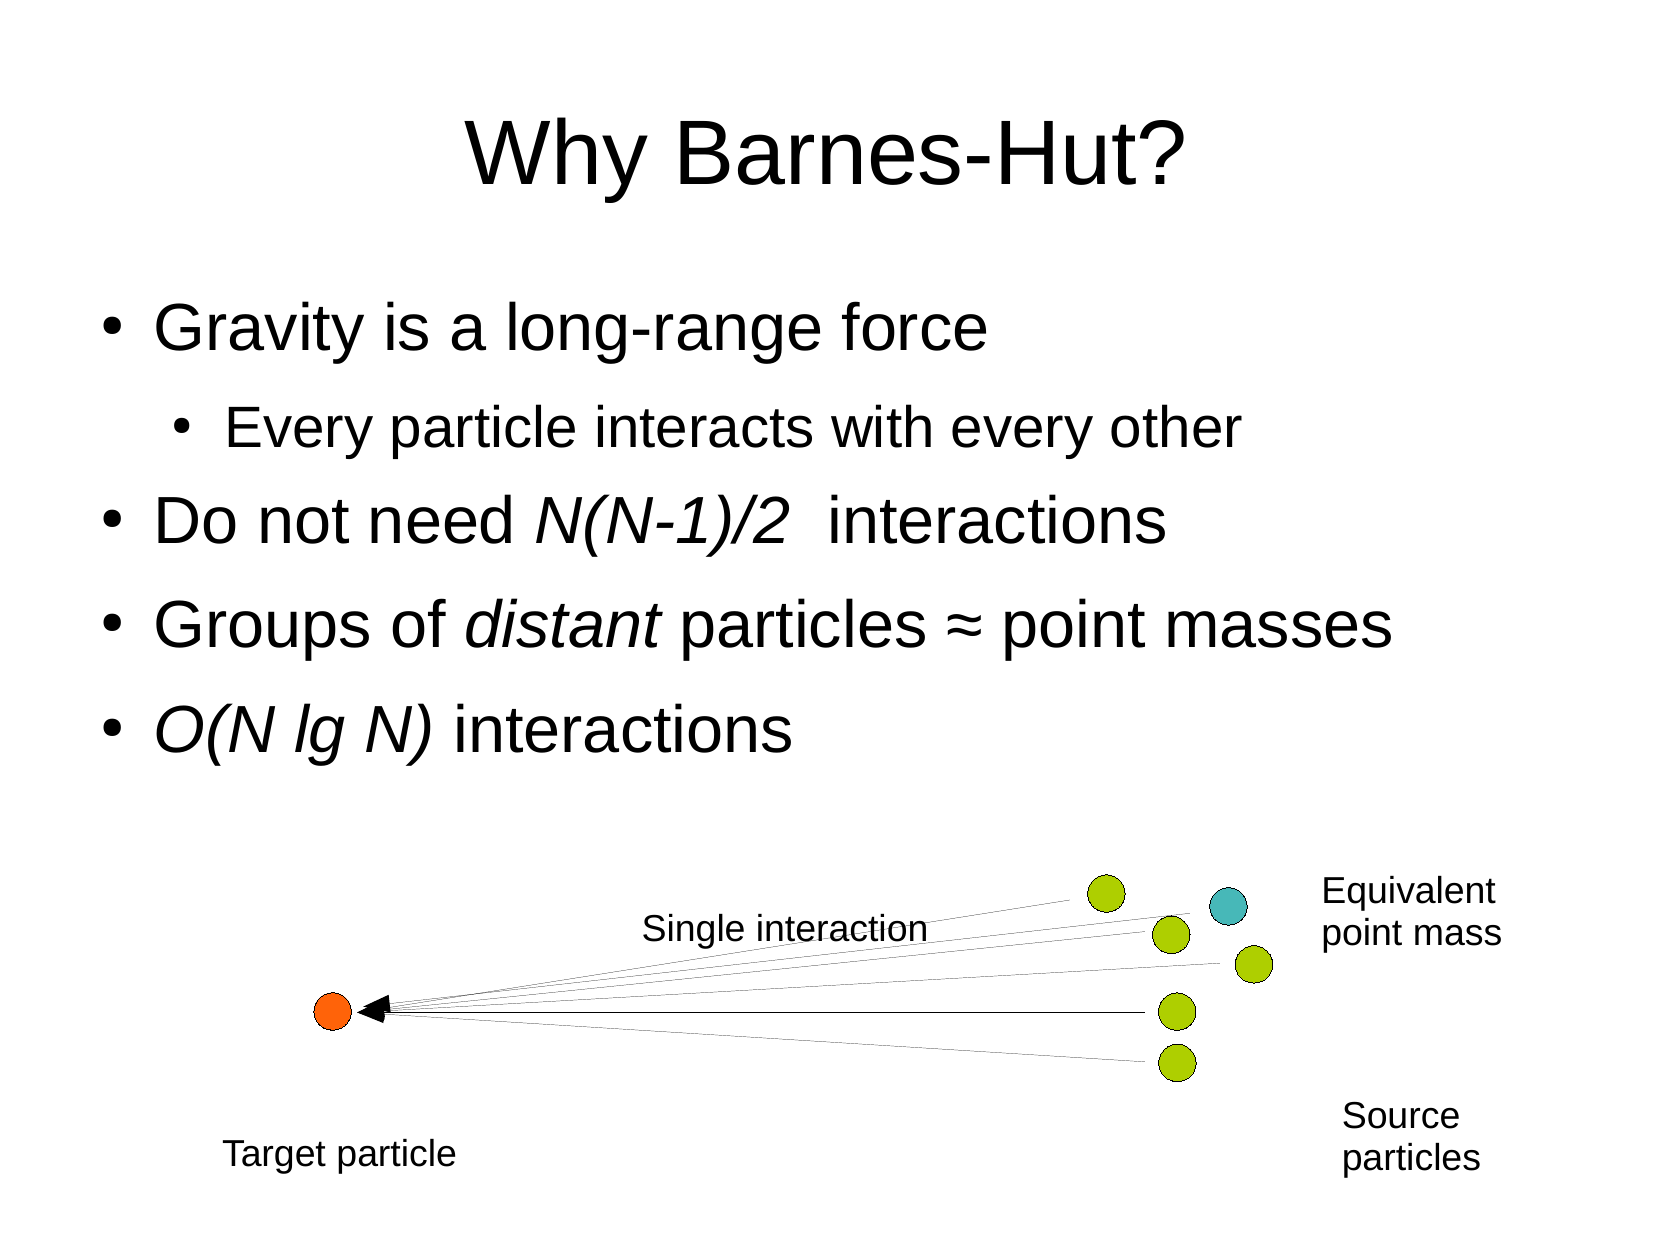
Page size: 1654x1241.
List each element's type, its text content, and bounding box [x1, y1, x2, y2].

text_box Equivalent point mass [1306, 862, 1518, 962]
text_box Single interaction [626, 899, 944, 957]
text_box [1158, 1044, 1197, 1082]
text_box [1152, 916, 1191, 954]
text_box [1087, 874, 1126, 913]
text_box Source particles [1327, 1087, 1496, 1187]
title Why Barnes-Hut? [82, 56, 1571, 250]
text_box Target particle [207, 1125, 472, 1182]
text_box [1235, 945, 1273, 984]
text_box [313, 992, 352, 1031]
text_box [1158, 992, 1196, 1031]
text_box [1209, 887, 1248, 926]
list Gravity is a long-range force Every particle interacts with every other Do not need N(N-1)/2 interactions Groups of distant particles ≈ point masses O(N lg N) interactions [82, 290, 1571, 1109]
